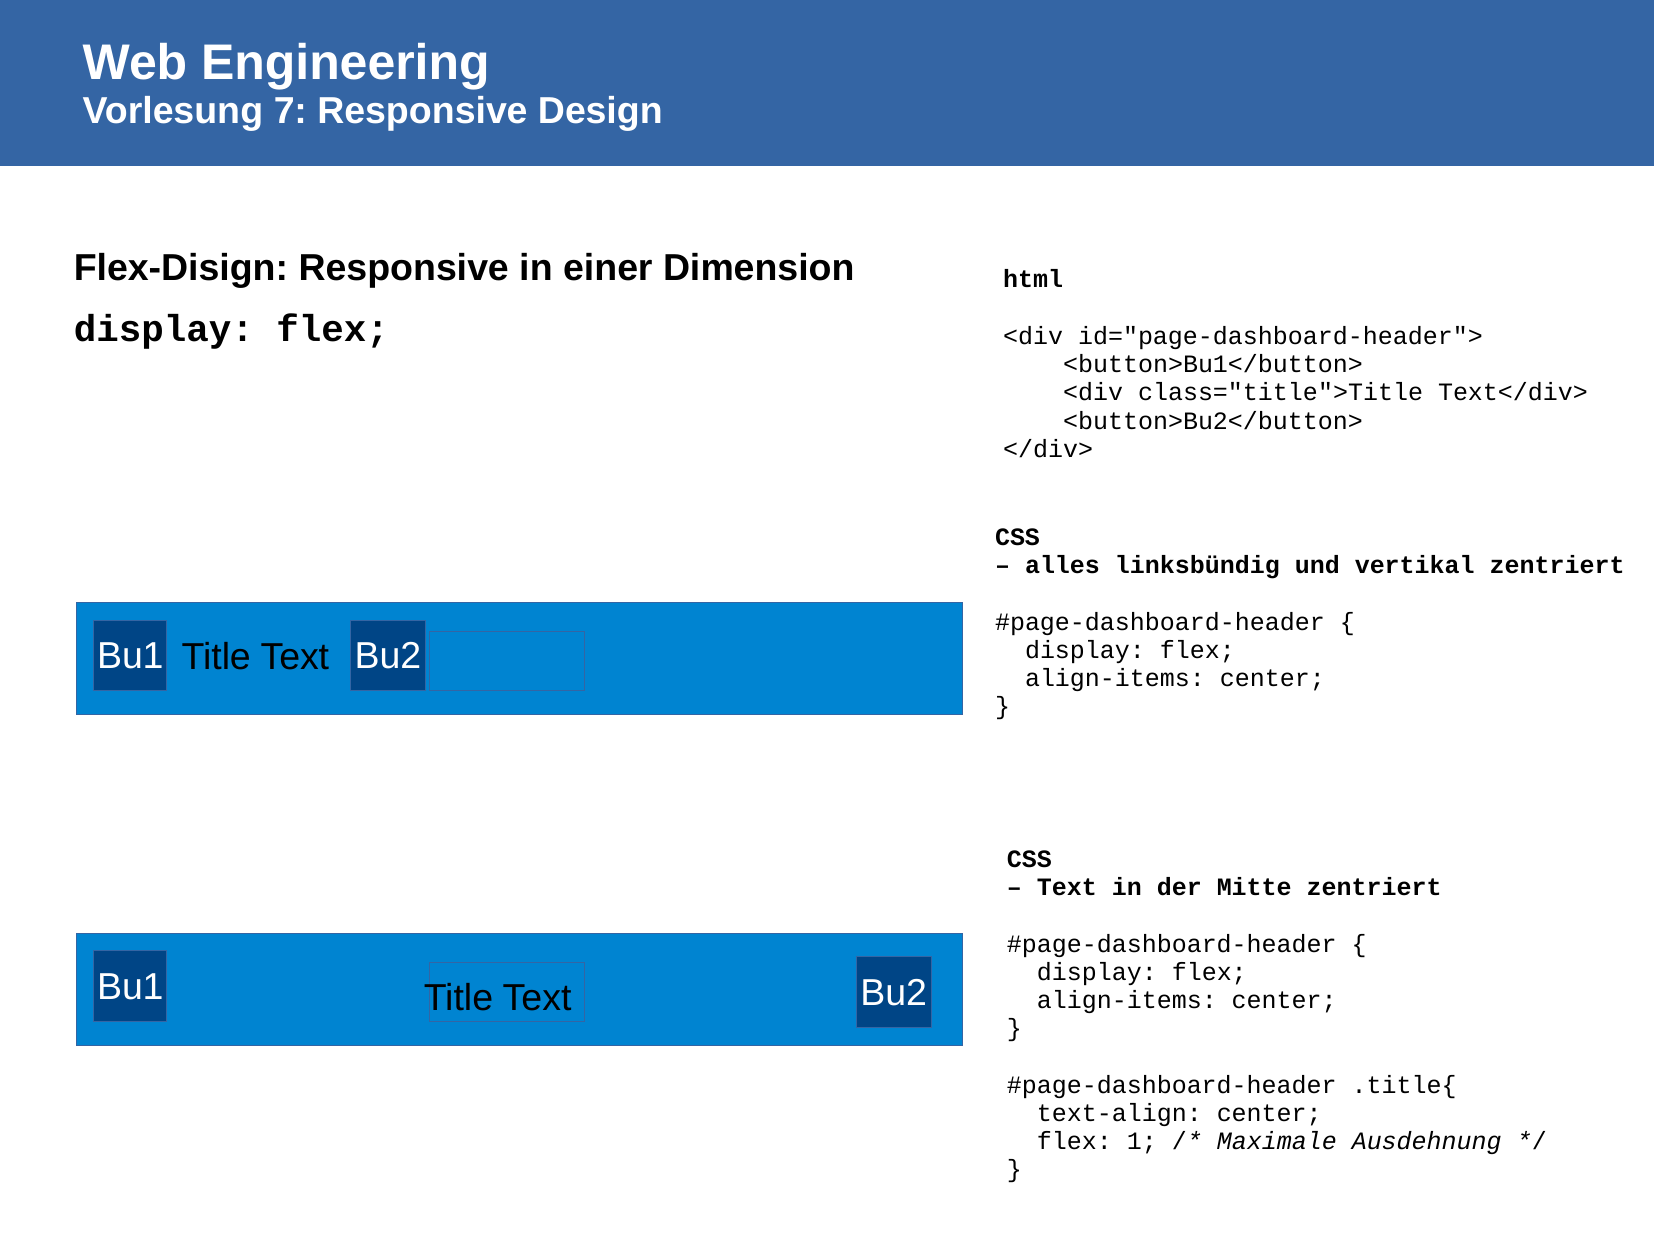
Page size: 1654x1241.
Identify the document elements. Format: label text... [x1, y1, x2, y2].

text_box Bu2 [350, 620, 426, 691]
text_box [76, 933, 963, 1046]
title Web Engineering Vorlesung 7: Responsive Design [82, 0, 1571, 166]
text_box Bu1 [93, 950, 167, 1022]
text_box Bu2 [856, 956, 932, 1028]
text_box Bu1 [93, 620, 167, 691]
text_box Flex-Disign: Responsive in einer Dimension display: flex; [59, 218, 1566, 361]
text_box Title Text [166, 628, 361, 728]
text_box Bu2 [361, 645, 372, 653]
text_box html <div id="page-dashboard-header"> <button>Bu1</button> <div class="title">Title Text</div> <button>Bu2</button> </div> [988, 259, 1619, 473]
text_box Title Text [409, 968, 603, 1068]
text_box CSS – alles linksbündig und vertikal zentriert #page-dashboard-header { display: flex; align-items: center; } [980, 517, 1654, 756]
text_box [430, 963, 584, 968]
text_box Bu2 [361, 656, 373, 665]
text_box [76, 602, 963, 715]
text_box CSS – Text in der Mitte zentriert #page-dashboard-header { display: flex; align-items: center; } #page-dashboard-header .title{ text-align: center; flex: 1; /* Maximale Ausdehnung */ } [992, 839, 1654, 1193]
